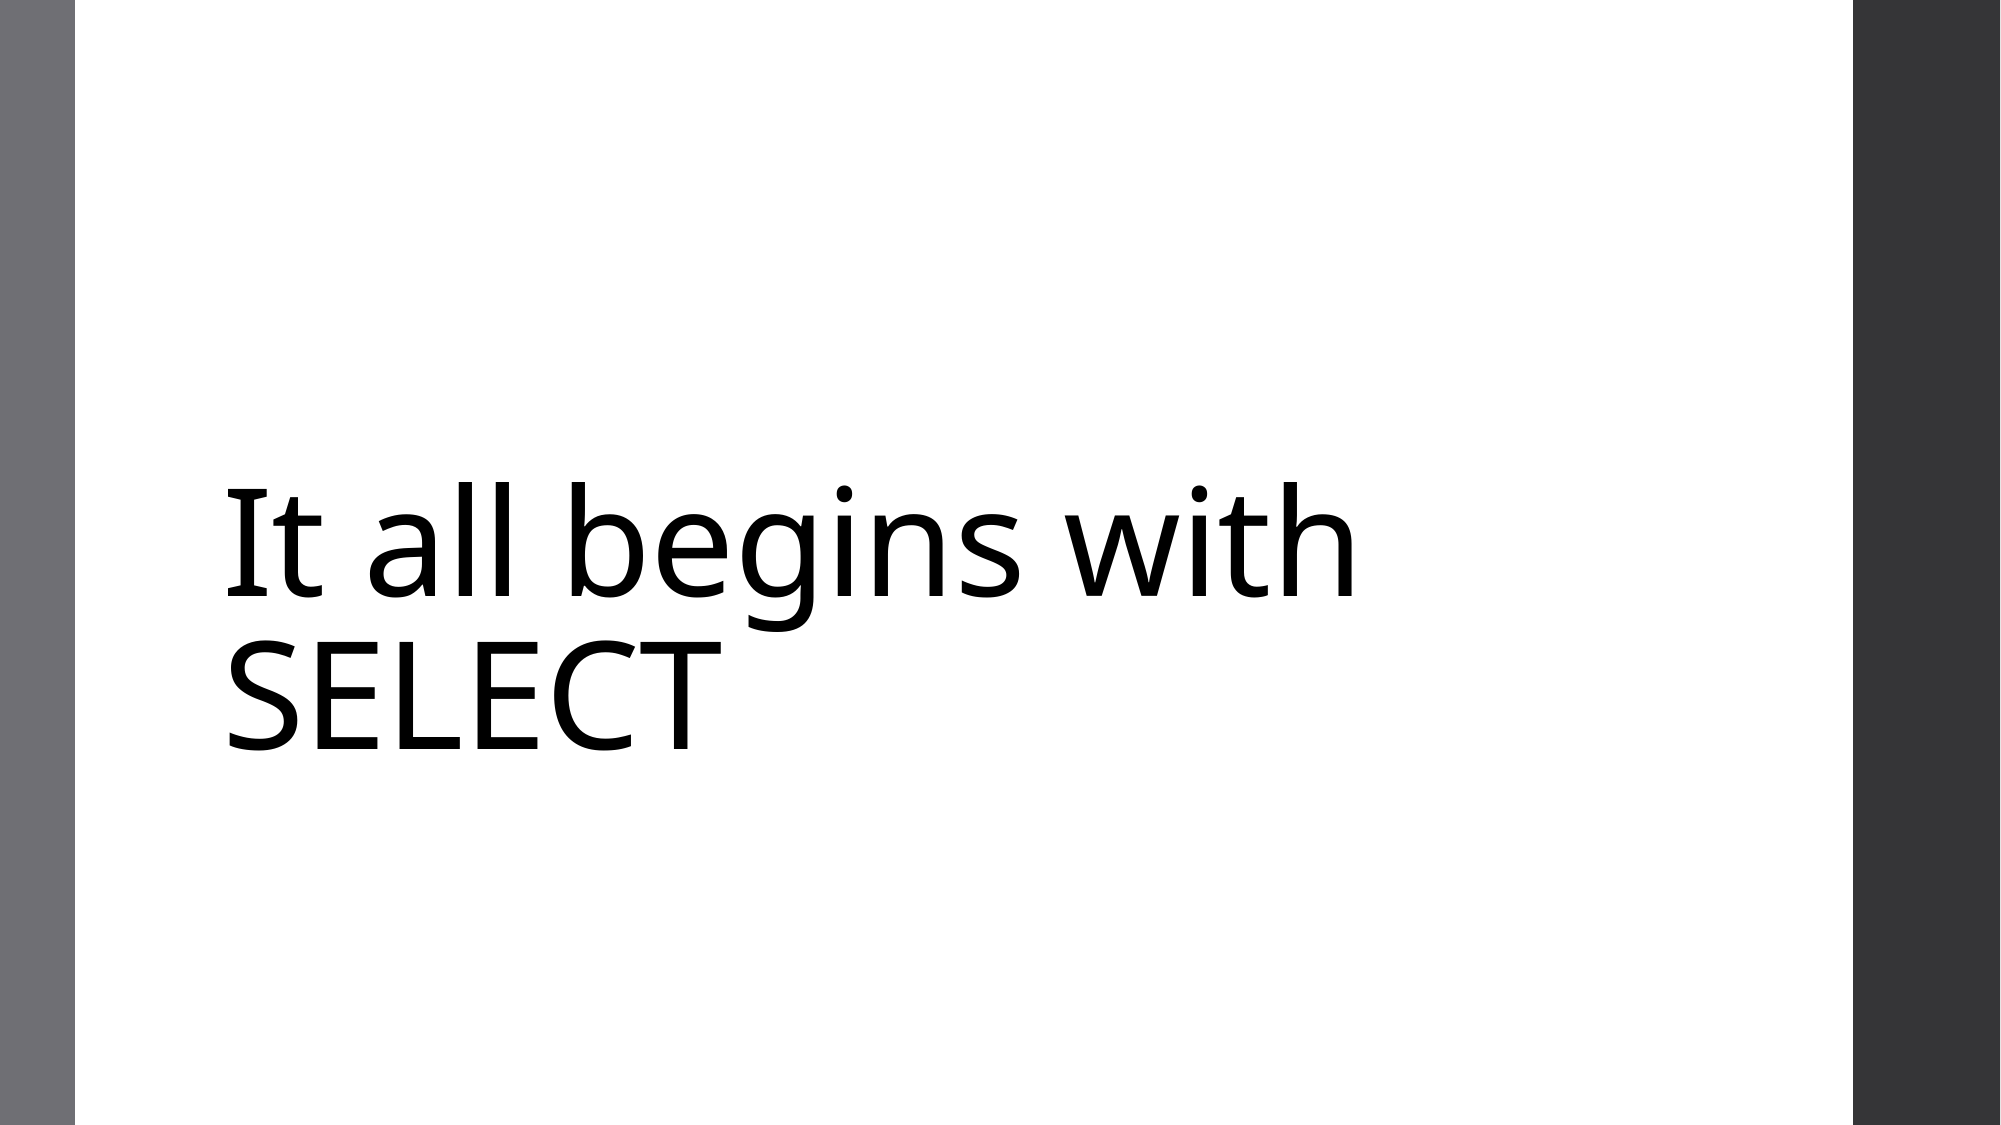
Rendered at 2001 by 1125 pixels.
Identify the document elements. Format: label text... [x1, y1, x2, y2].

title It all begins with SELECT [206, 124, 1752, 788]
